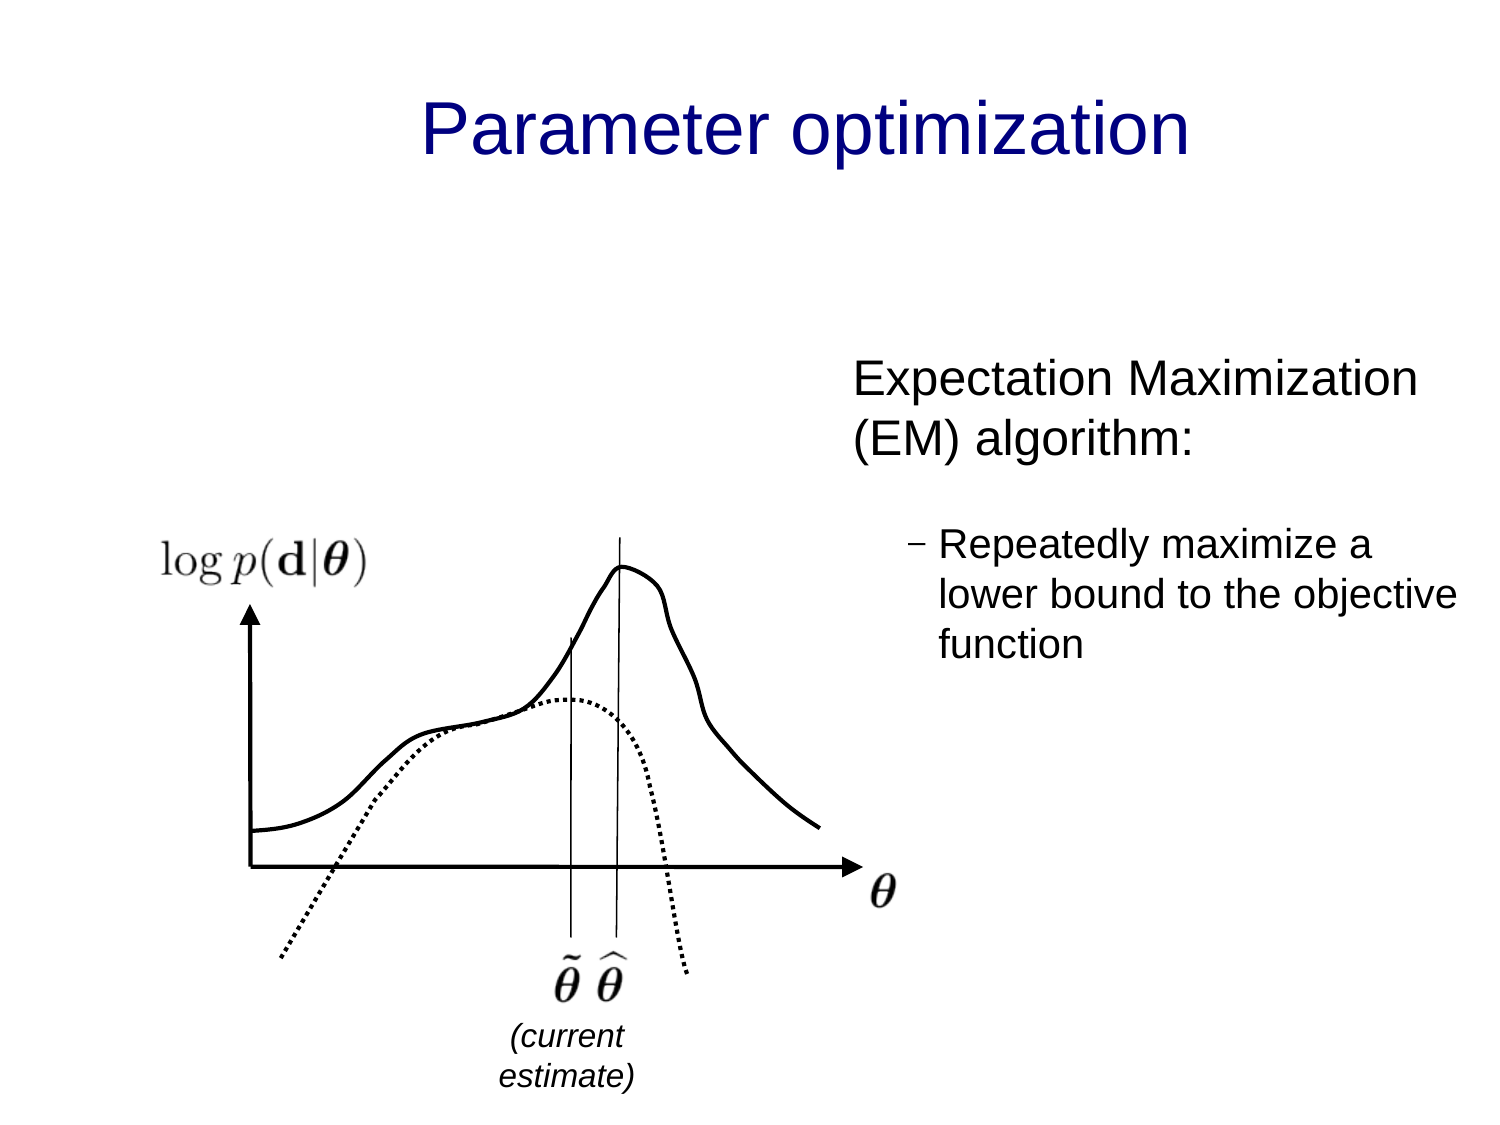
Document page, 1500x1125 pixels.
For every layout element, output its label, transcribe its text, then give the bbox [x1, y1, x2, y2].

text_box (current estimate) [467, 1006, 668, 1102]
text_box Repeatedly maximize a lower bound to the objective function [850, 512, 1476, 838]
list Expectation Maximization (EM) algorithm: [762, 337, 1463, 1026]
picture [537, 931, 638, 1015]
title Parameter optimization [149, 65, 1463, 179]
picture [137, 526, 379, 599]
